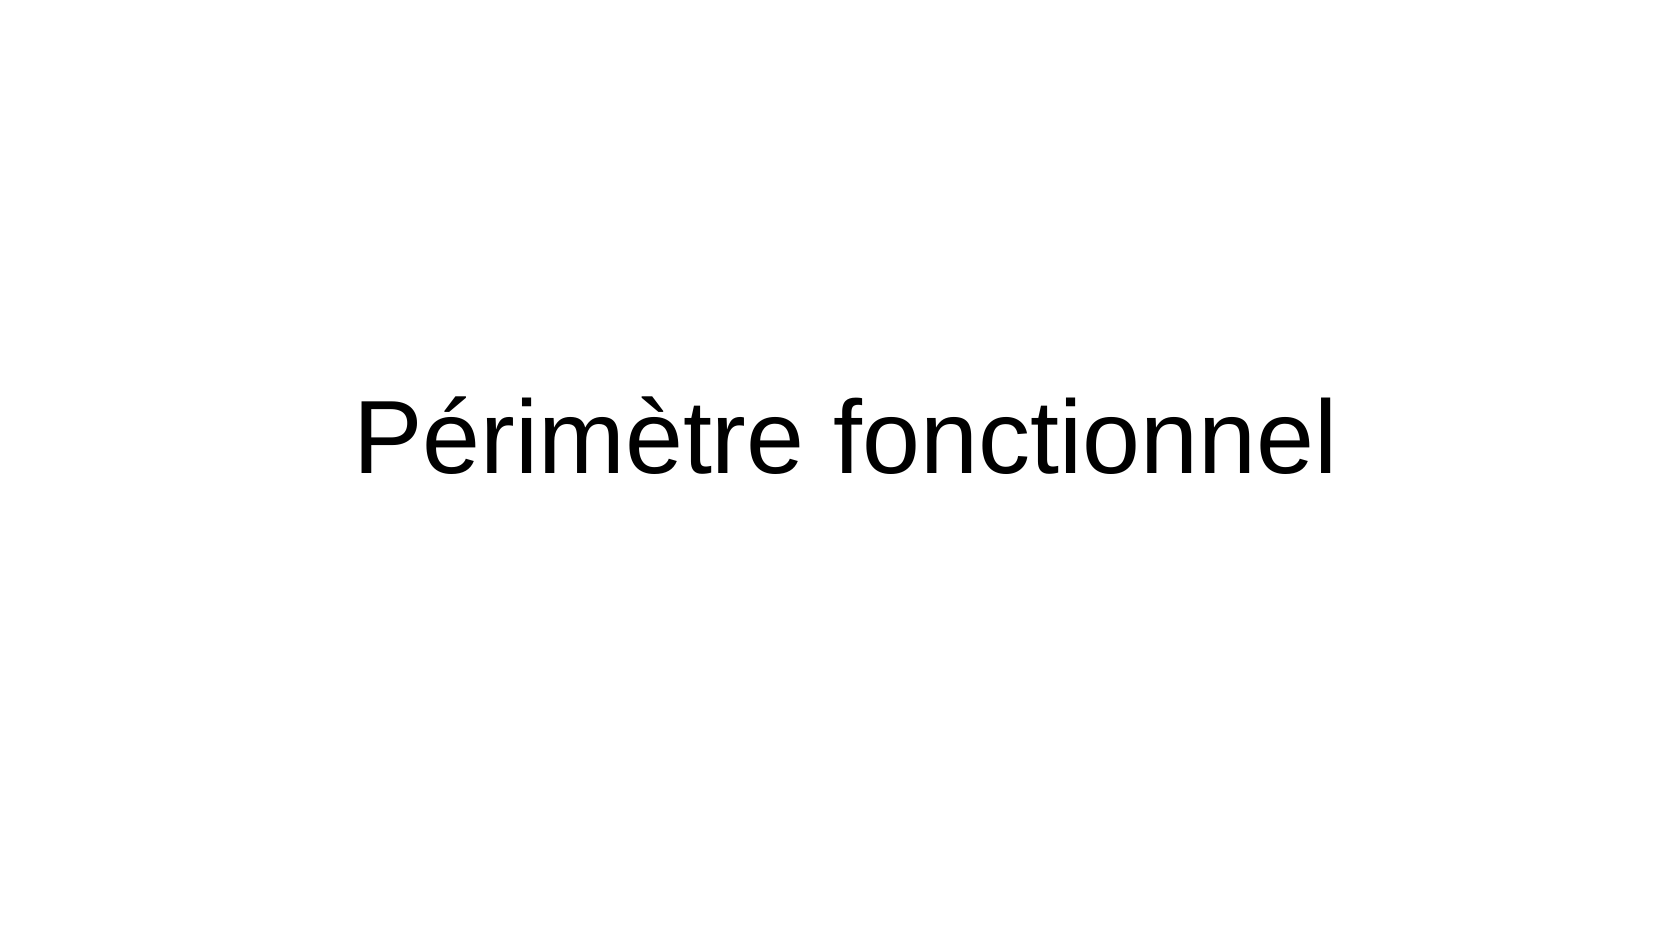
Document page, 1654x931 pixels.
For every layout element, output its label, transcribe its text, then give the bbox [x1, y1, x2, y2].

title Périmètre fonctionnel [101, 360, 1591, 516]
